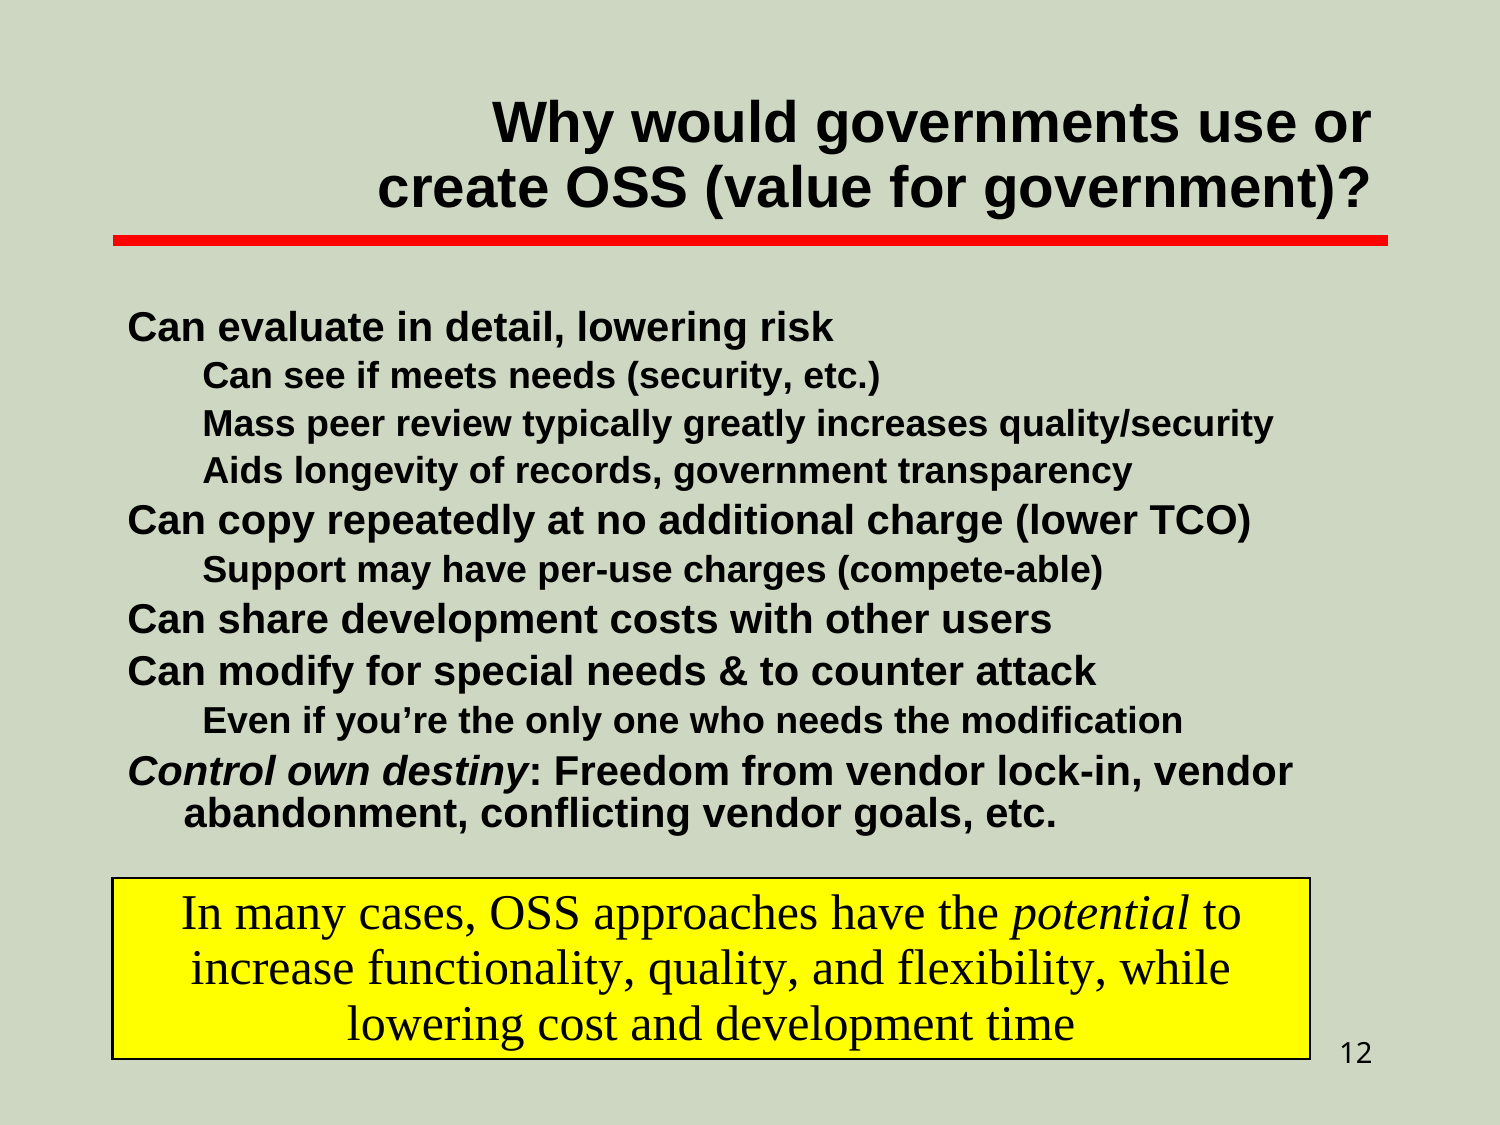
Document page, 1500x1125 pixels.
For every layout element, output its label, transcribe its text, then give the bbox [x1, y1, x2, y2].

title Why would governments use or create OSS (value for government)? [337, 81, 1388, 228]
text_box In many cases, OSS approaches have the potential to increase functionality, quality, and flexibility, while lowering cost and development time [112, 877, 1311, 1059]
list Can evaluate in detail, lowering risk Can see if meets needs (security, etc.) Mass peer review typically greatly increases quality/security Aids longevity of records, government transparency Can copy repeatedly at no additional charge (lower TCO) Support may have per-use charges (compete-able) Can share development costs with other users Can modify for special needs & to counter attack Even if you’re the only one who needs the modification Control own destiny: Freedom from vendor lock-in, vendor abandonment, conflicting vendor goals, etc. [112, 299, 1388, 878]
